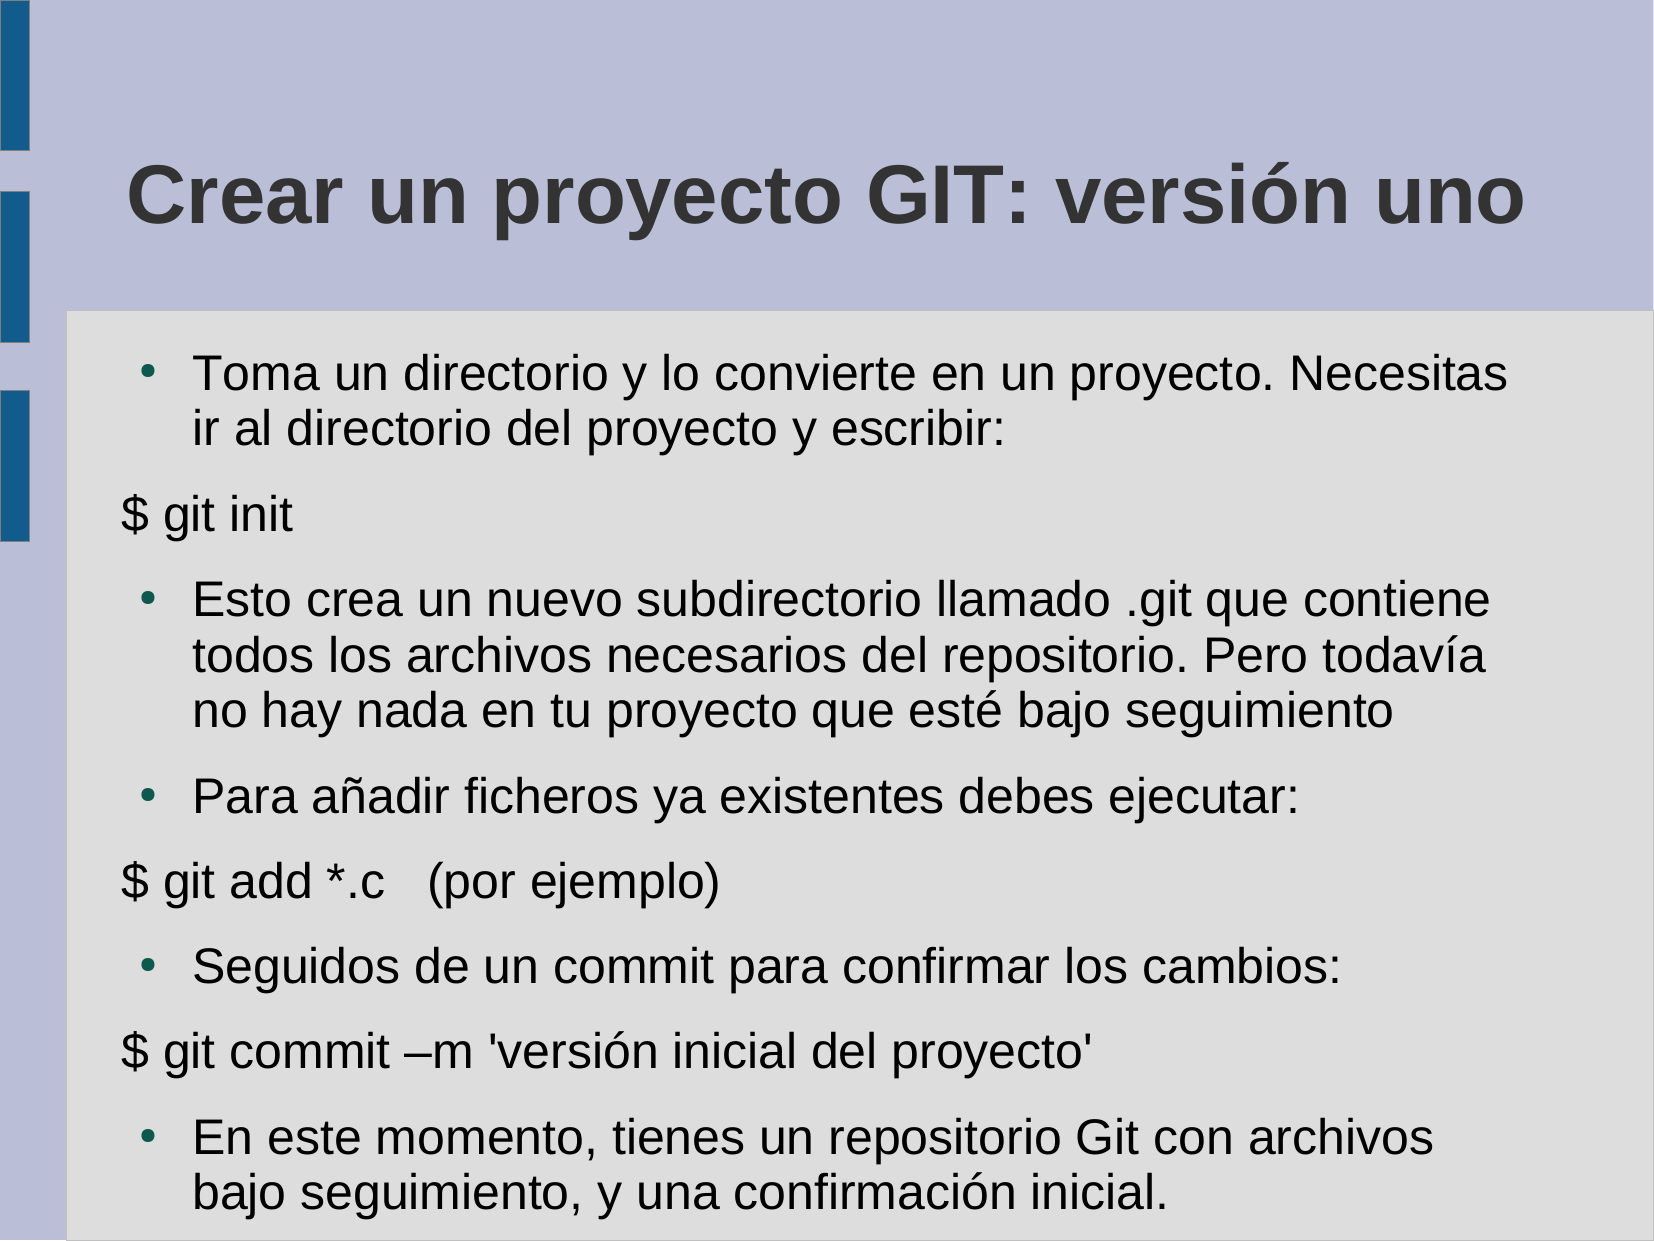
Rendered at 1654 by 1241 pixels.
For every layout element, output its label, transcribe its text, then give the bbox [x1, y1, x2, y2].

list Toma un directorio y lo convierte en un proyecto. Necesitas ir al directorio del proyecto y escribir: $ git init Esto crea un nuevo subdirectorio llamado .git que contiene todos los archivos necesarios del repositorio. Pero todavía no hay nada en tu proyecto que esté bajo seguimiento Para añadir ficheros ya existentes debes ejecutar: $ git add *.c (por ejemplo) Seguidos de un commit para confirmar los cambios: $ git commit –m 'versión inicial del proyecto' En este momento, tienes un repositorio Git con archivos bajo seguimiento, y una confirmación inicial. [121, 344, 1534, 1221]
title Crear un proyecto GIT: versión uno [121, 91, 1534, 299]
